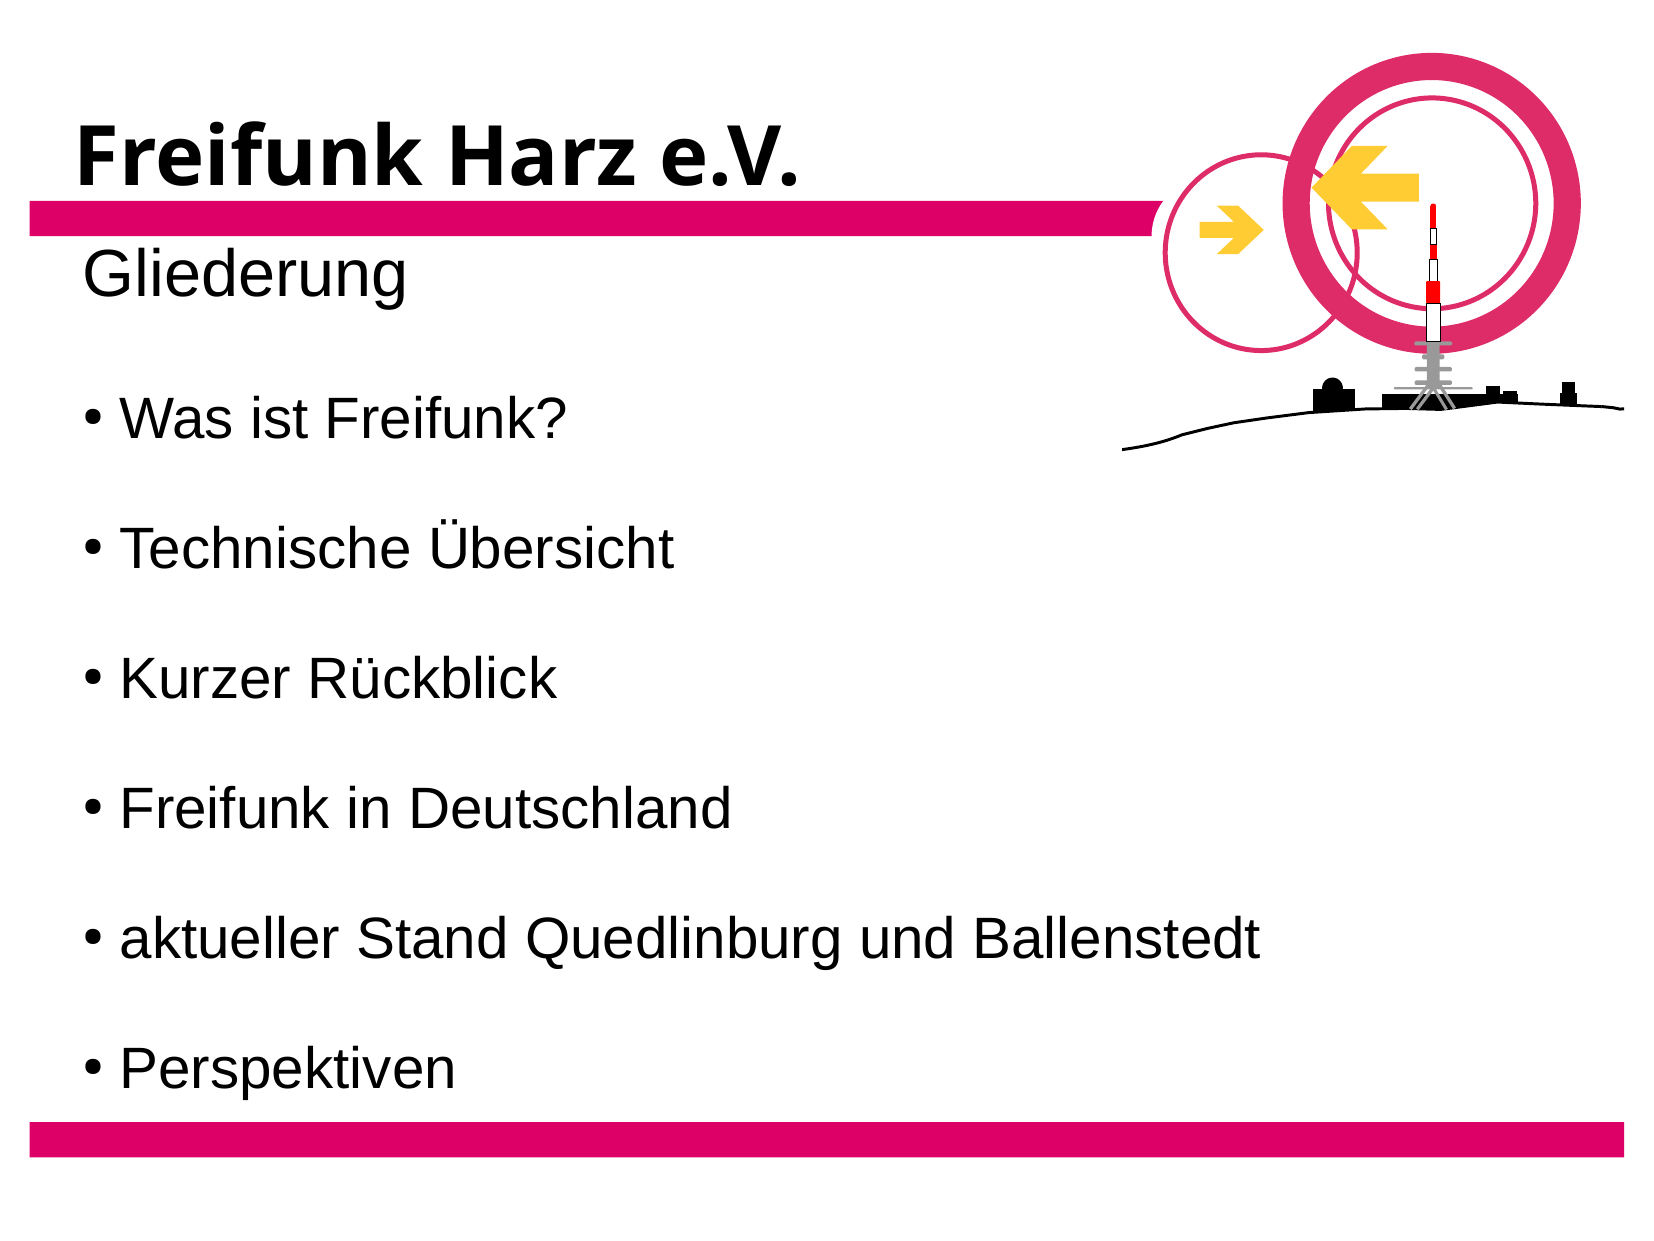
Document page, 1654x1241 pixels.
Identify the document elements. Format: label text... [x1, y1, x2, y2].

subtitle Gliederung Was ist Freifunk? Technische Übersicht Kurzer Rückblick Freifunk in Deutschland aktueller Stand Quedlinburg und Ballenstedt Perspektiven [82, 236, 1571, 1101]
